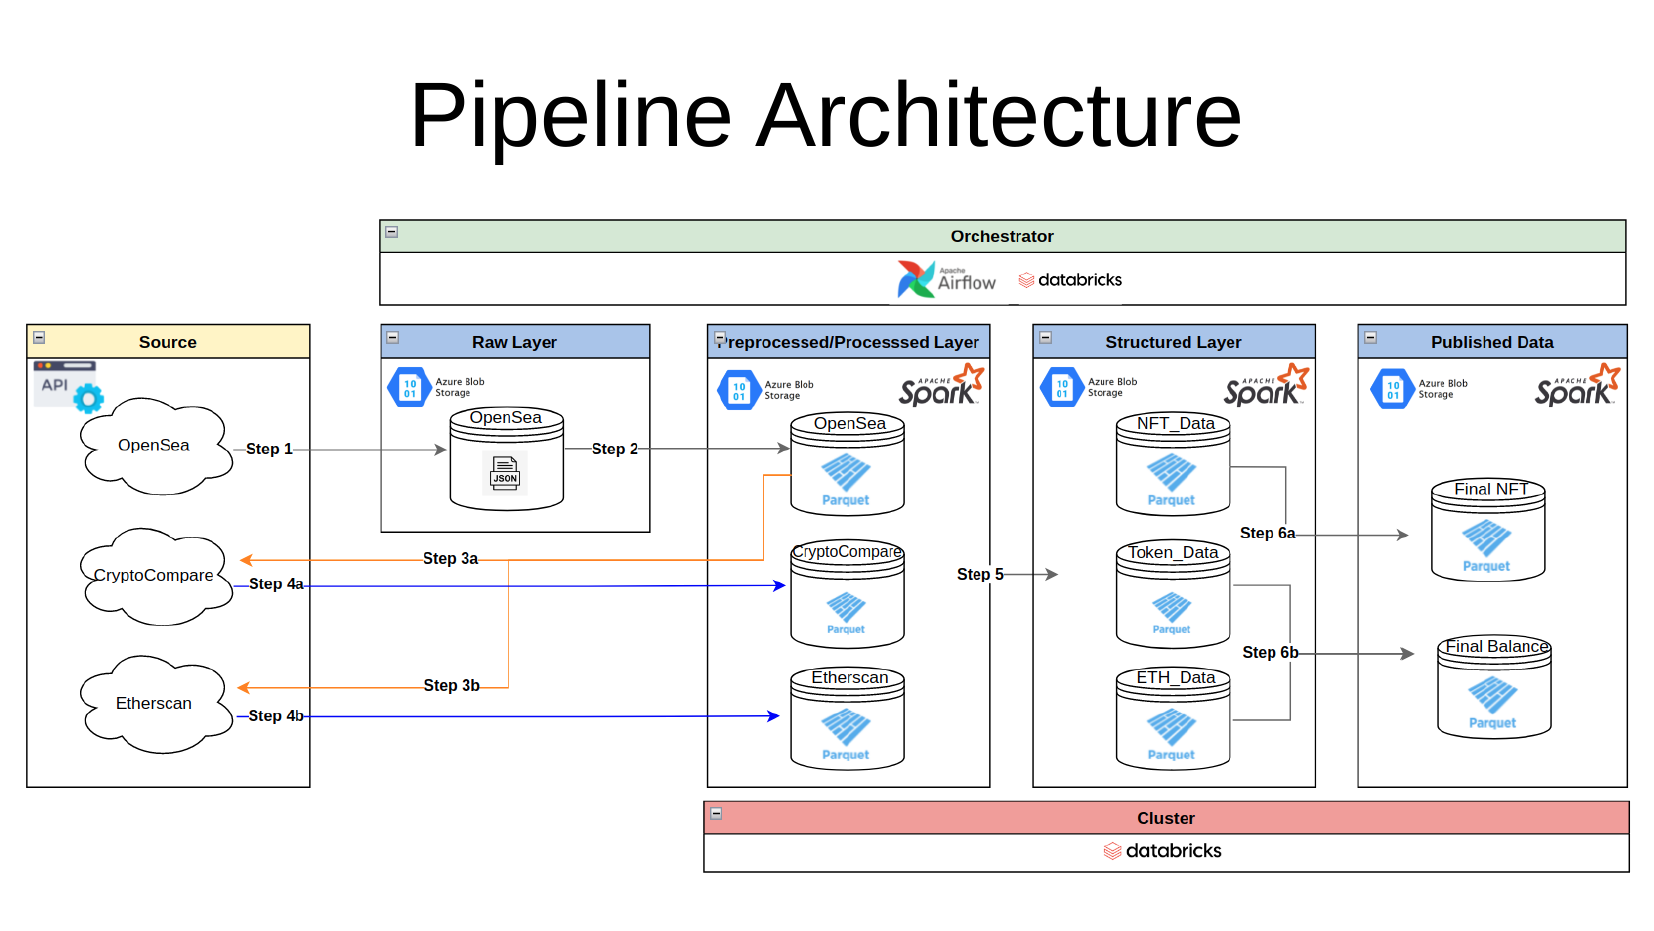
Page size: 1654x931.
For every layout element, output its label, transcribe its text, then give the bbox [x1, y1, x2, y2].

picture [0, 187, 1654, 889]
title Pipeline Architecture [82, 37, 1571, 187]
